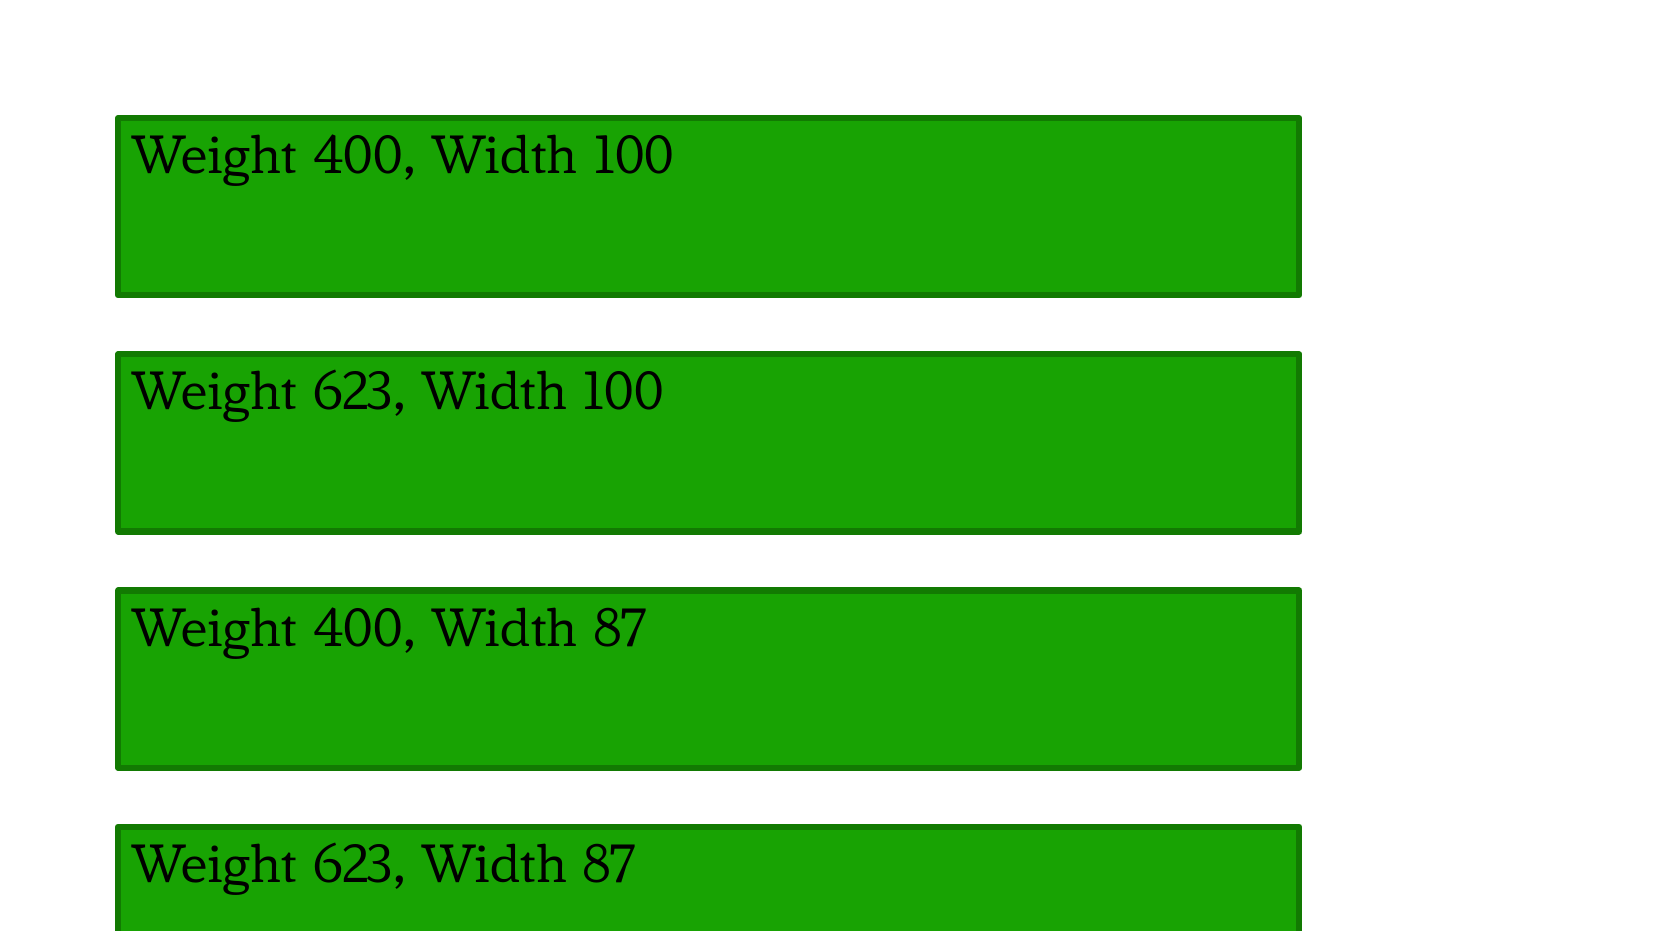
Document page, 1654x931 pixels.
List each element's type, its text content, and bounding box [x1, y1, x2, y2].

text_box Weight 623, Width 87 [118, 826, 1300, 931]
text_box Weight 400, Width 87 [118, 590, 1300, 768]
text_box Weight 400, Width 100 [118, 118, 1300, 296]
text_box Weight 623, Width 100 [118, 354, 1300, 532]
